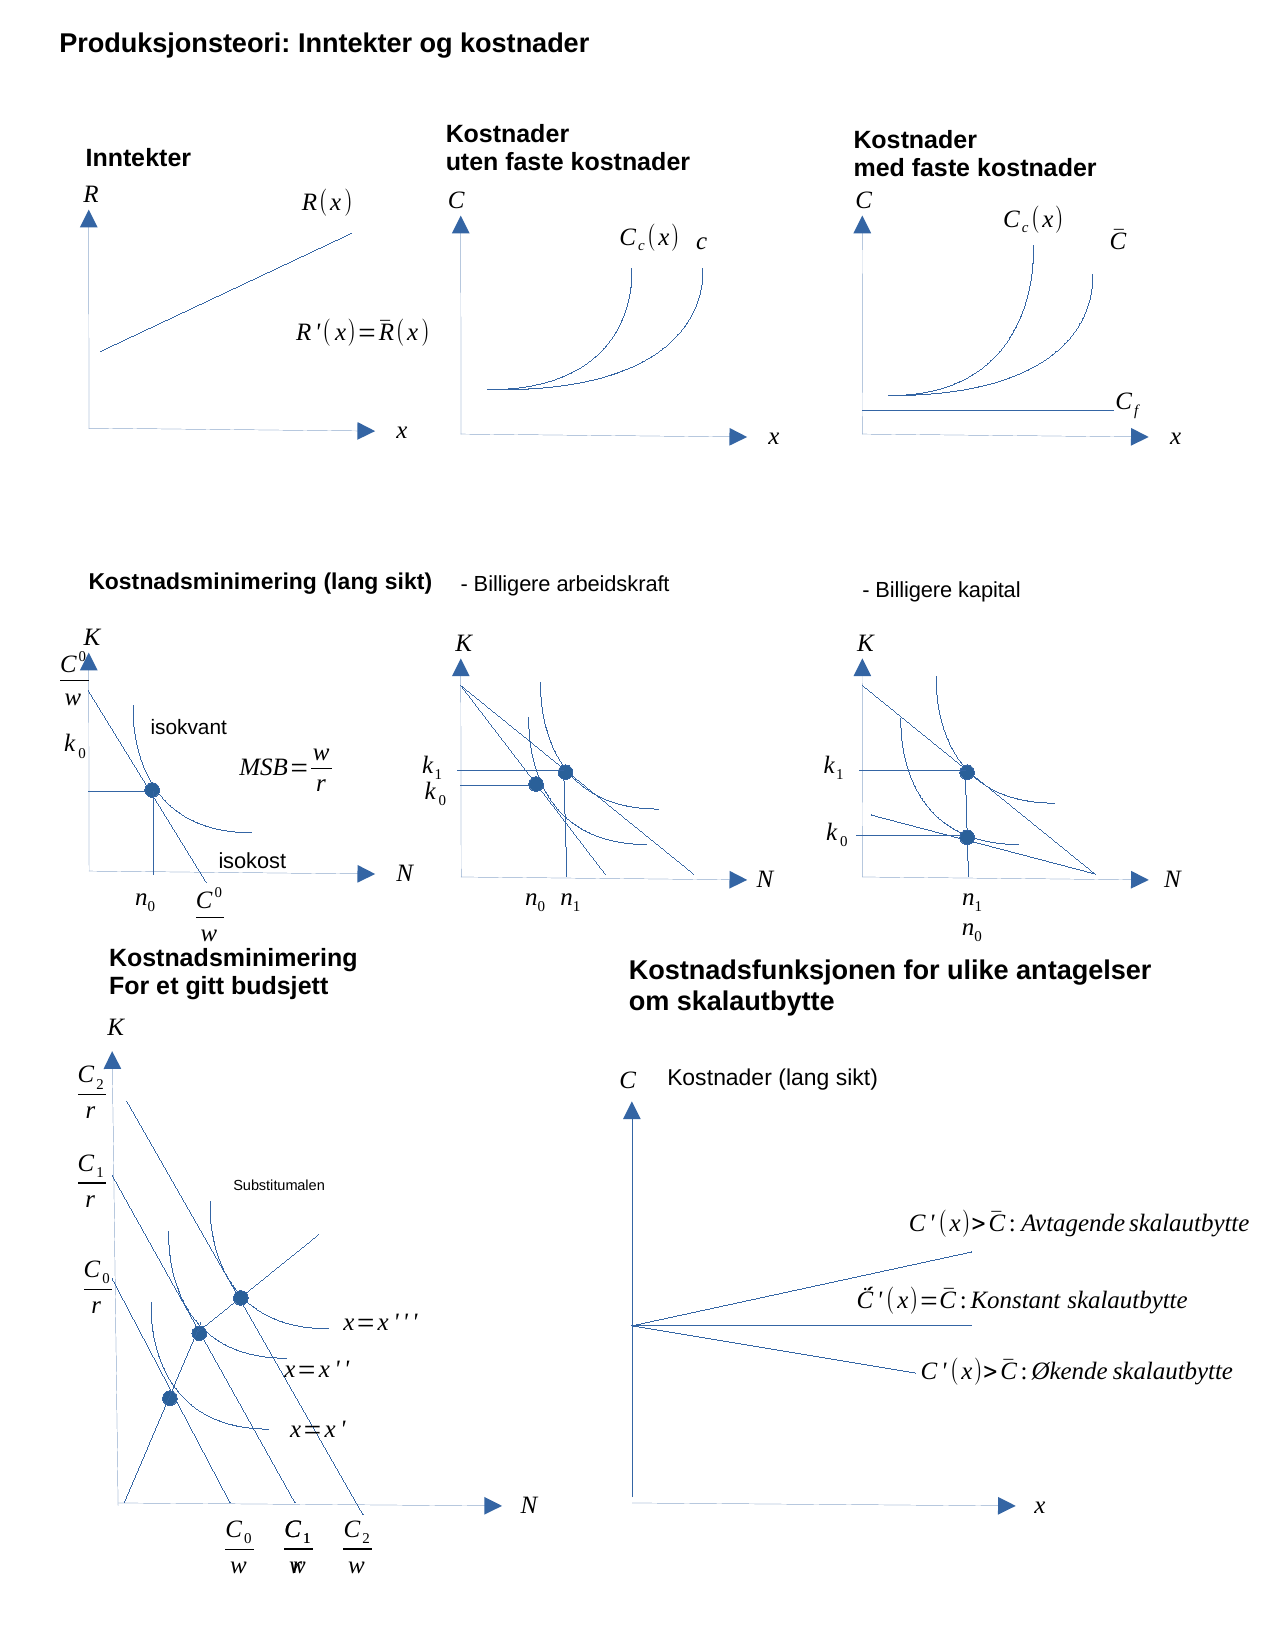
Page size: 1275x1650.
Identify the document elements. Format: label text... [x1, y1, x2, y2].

chart [57, 730, 92, 762]
chart [276, 1356, 357, 1384]
chart [128, 883, 162, 915]
text_box Kostnader (lang sikt) [652, 1057, 894, 1098]
text_box [162, 1390, 178, 1406]
chart [447, 629, 481, 658]
text_box - Billigere arbeidskraft [445, 563, 685, 604]
chart [276, 1515, 320, 1579]
text_box Kostnadsminimering (lang sikt) [73, 561, 448, 602]
text_box - Billigere kapital [847, 569, 1106, 609]
text_box [959, 829, 975, 845]
chart [512, 1491, 546, 1520]
chart [388, 417, 415, 445]
text_box Kostnader uten faste kostnader [431, 112, 827, 184]
chart [69, 1149, 113, 1213]
chart [288, 316, 436, 348]
chart [1103, 228, 1134, 256]
text_box [191, 1325, 207, 1341]
chart [75, 1255, 119, 1319]
text_box Produksjonsteori: Inntekter og kostnader [44, 21, 753, 97]
text_box Kostnadsfunksjonen for ulike antagelser om skalautbytte [614, 947, 1166, 1024]
chart [52, 623, 109, 711]
chart [518, 883, 552, 915]
chart [849, 190, 880, 215]
chart [613, 1066, 644, 1095]
chart [817, 751, 851, 783]
chart [231, 738, 340, 798]
text_box [528, 776, 544, 792]
chart [914, 1356, 1240, 1387]
text_box Inntekter [70, 135, 207, 179]
text_box [959, 764, 975, 780]
chart [902, 1208, 1257, 1239]
chart [99, 1013, 132, 1042]
text_box Kostnader med faste kostnader [838, 118, 1234, 190]
chart [1156, 865, 1189, 894]
chart [415, 751, 452, 809]
chart [760, 423, 787, 451]
chart [1162, 423, 1188, 451]
chart [819, 818, 854, 850]
chart [388, 860, 422, 888]
chart [70, 1060, 113, 1124]
chart [294, 186, 359, 218]
text_box [233, 1290, 249, 1306]
chart [188, 883, 231, 947]
chart [849, 629, 882, 658]
chart [441, 186, 472, 215]
chart [1109, 387, 1147, 419]
chart [1026, 1491, 1053, 1520]
chart [217, 1515, 261, 1579]
text_box [144, 782, 160, 798]
text_box [558, 764, 573, 780]
chart [554, 883, 587, 915]
chart [748, 865, 782, 894]
chart [282, 1415, 353, 1443]
chart [613, 222, 686, 255]
text_box isokost [203, 841, 302, 881]
chart [996, 204, 1070, 237]
chart [850, 1285, 1195, 1316]
chart [75, 180, 106, 209]
chart [955, 883, 989, 945]
chart [335, 1308, 426, 1337]
chart [689, 228, 715, 256]
chart [335, 1515, 379, 1579]
text_box isokvant [135, 708, 242, 747]
text_box Substitumalen [218, 1169, 344, 1201]
text_box Kostnadsminimering For et gitt budsjett [94, 936, 374, 1007]
